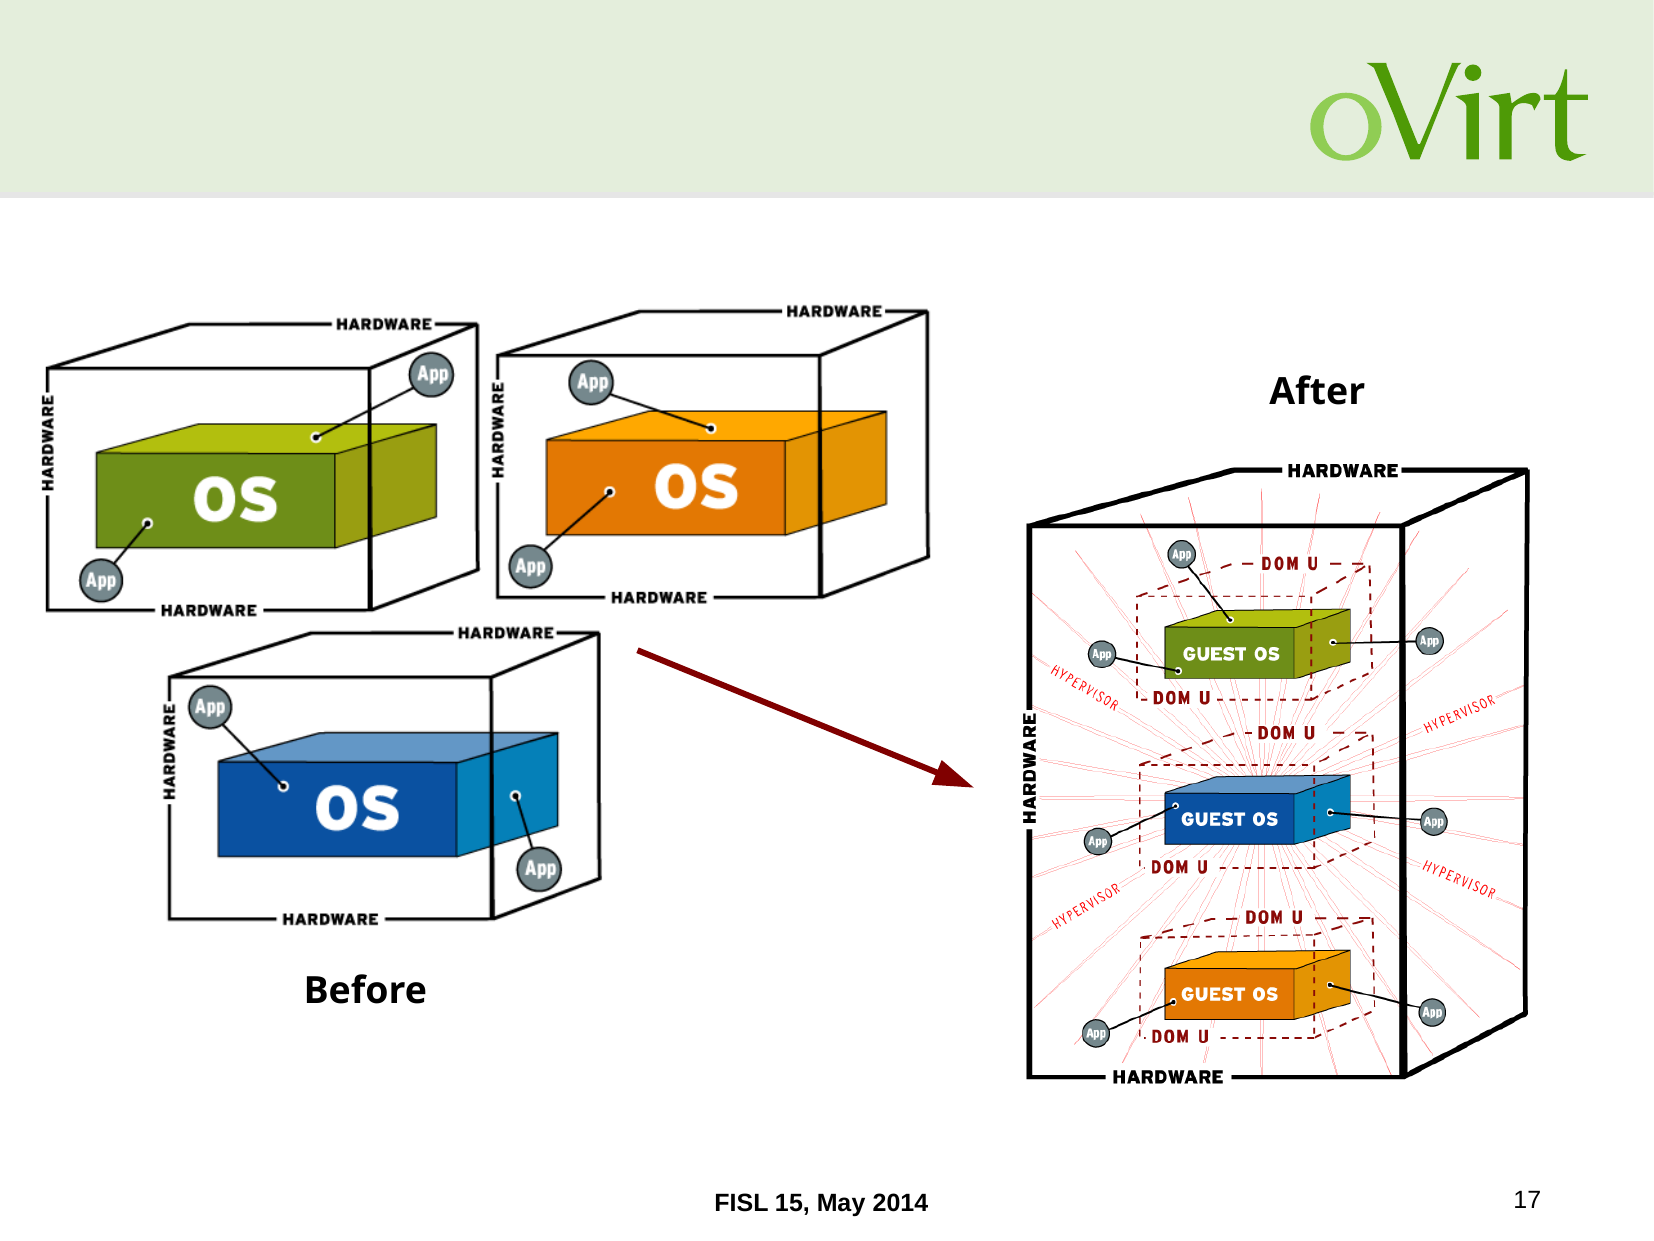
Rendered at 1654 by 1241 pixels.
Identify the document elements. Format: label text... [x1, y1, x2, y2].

text_box After [1138, 356, 1497, 426]
picture [1012, 456, 1538, 1088]
picture [37, 300, 938, 933]
text_box Before [186, 956, 545, 1025]
